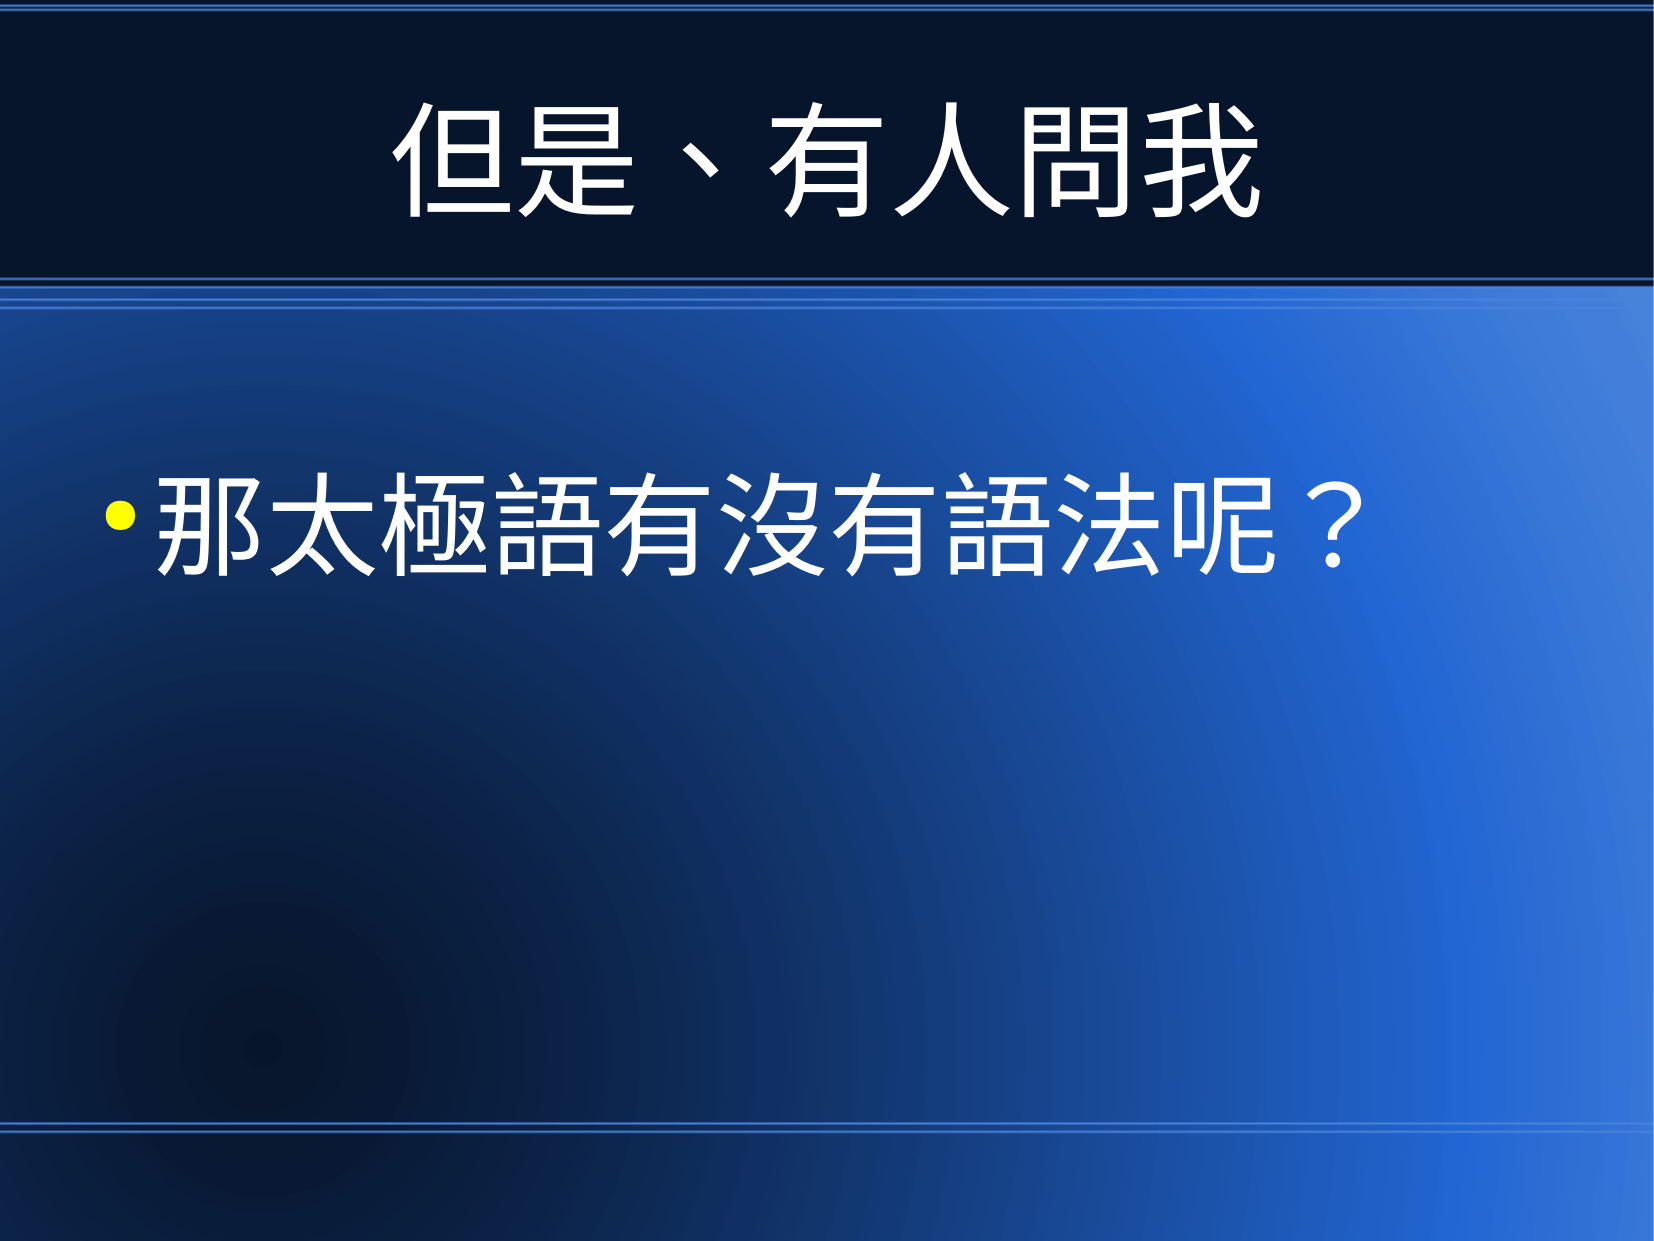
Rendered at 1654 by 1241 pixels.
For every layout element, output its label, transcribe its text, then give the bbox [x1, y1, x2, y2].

title 但是、有人問我 [82, 49, 1571, 257]
picture [0, 0, 1654, 1241]
list 那太極語有沒有語法呢？ [82, 355, 1571, 1241]
